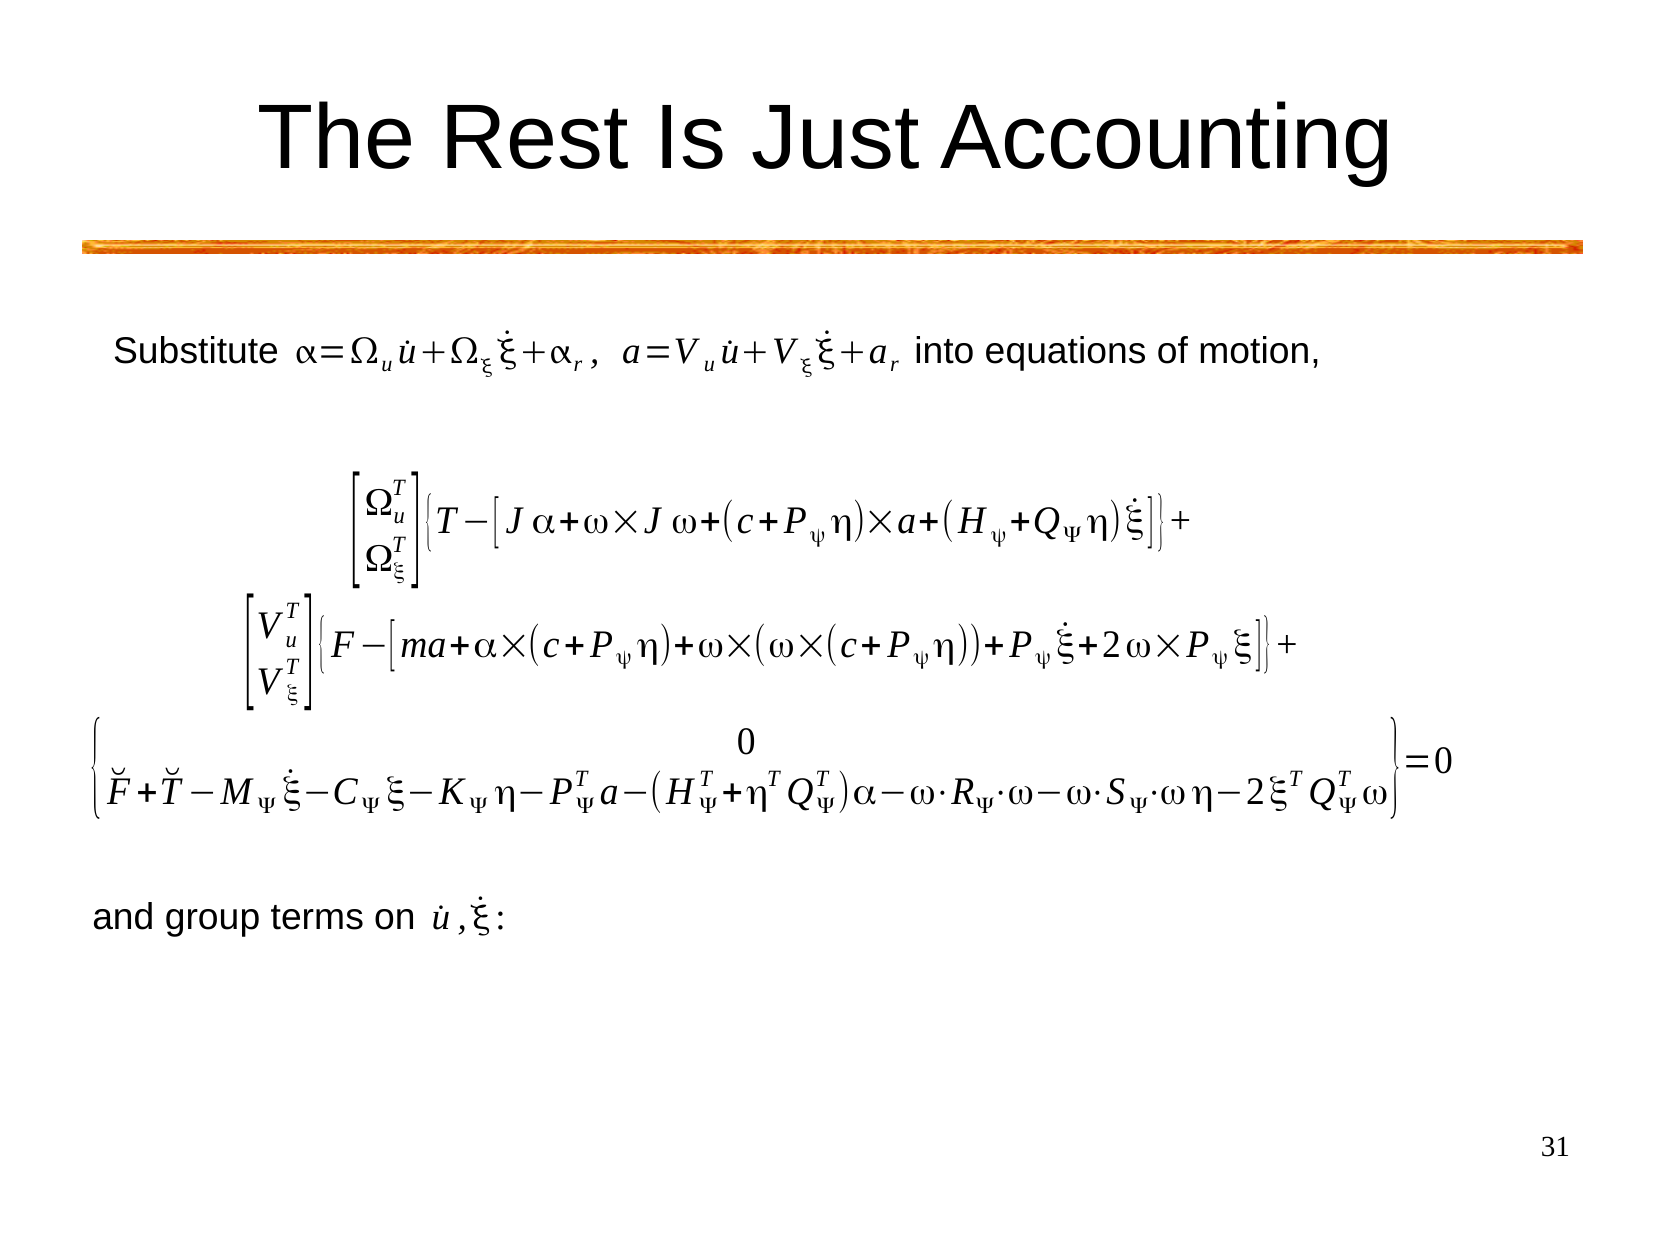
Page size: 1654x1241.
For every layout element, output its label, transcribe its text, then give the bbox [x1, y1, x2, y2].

title The Rest Is Just Accounting [82, 56, 1571, 218]
chart [86, 894, 512, 941]
picture [82, 240, 1583, 254]
chart [84, 469, 1459, 821]
chart [106, 329, 1328, 380]
